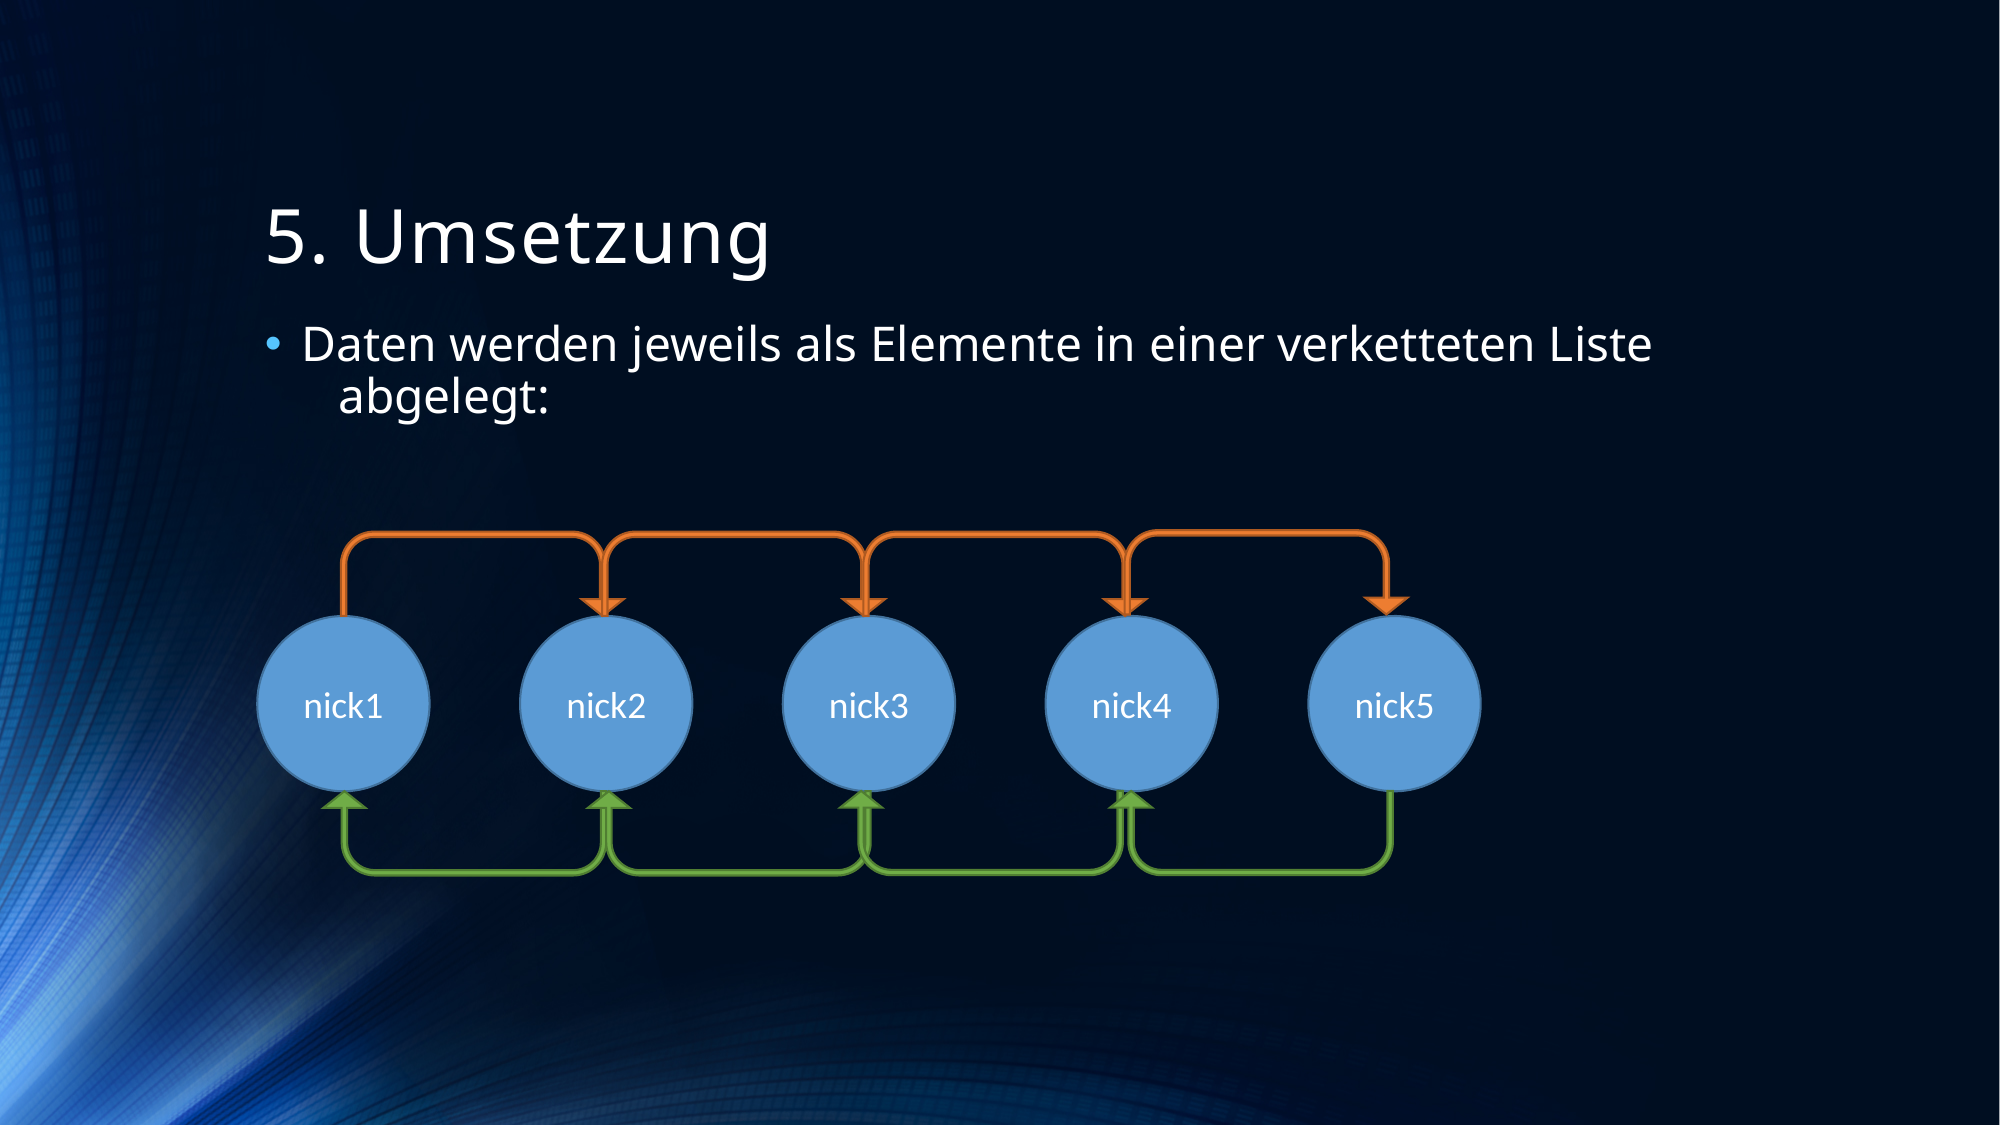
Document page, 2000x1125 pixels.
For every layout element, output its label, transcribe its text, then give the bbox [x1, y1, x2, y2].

text_box nick5 [1308, 616, 1481, 792]
text_box nick2 [520, 616, 693, 792]
text_box [323, 790, 1393, 876]
text_box nick3 [782, 616, 956, 792]
text_box nick4 [1045, 616, 1218, 792]
text_box nick1 [257, 616, 430, 792]
text_box [340, 530, 1408, 616]
picture [0, 0, 2000, 1125]
title 5. Umsetzung [249, 62, 1750, 288]
list Daten werden jeweils als Elemente in einer verketteten Liste abgelegt: [249, 312, 1749, 988]
